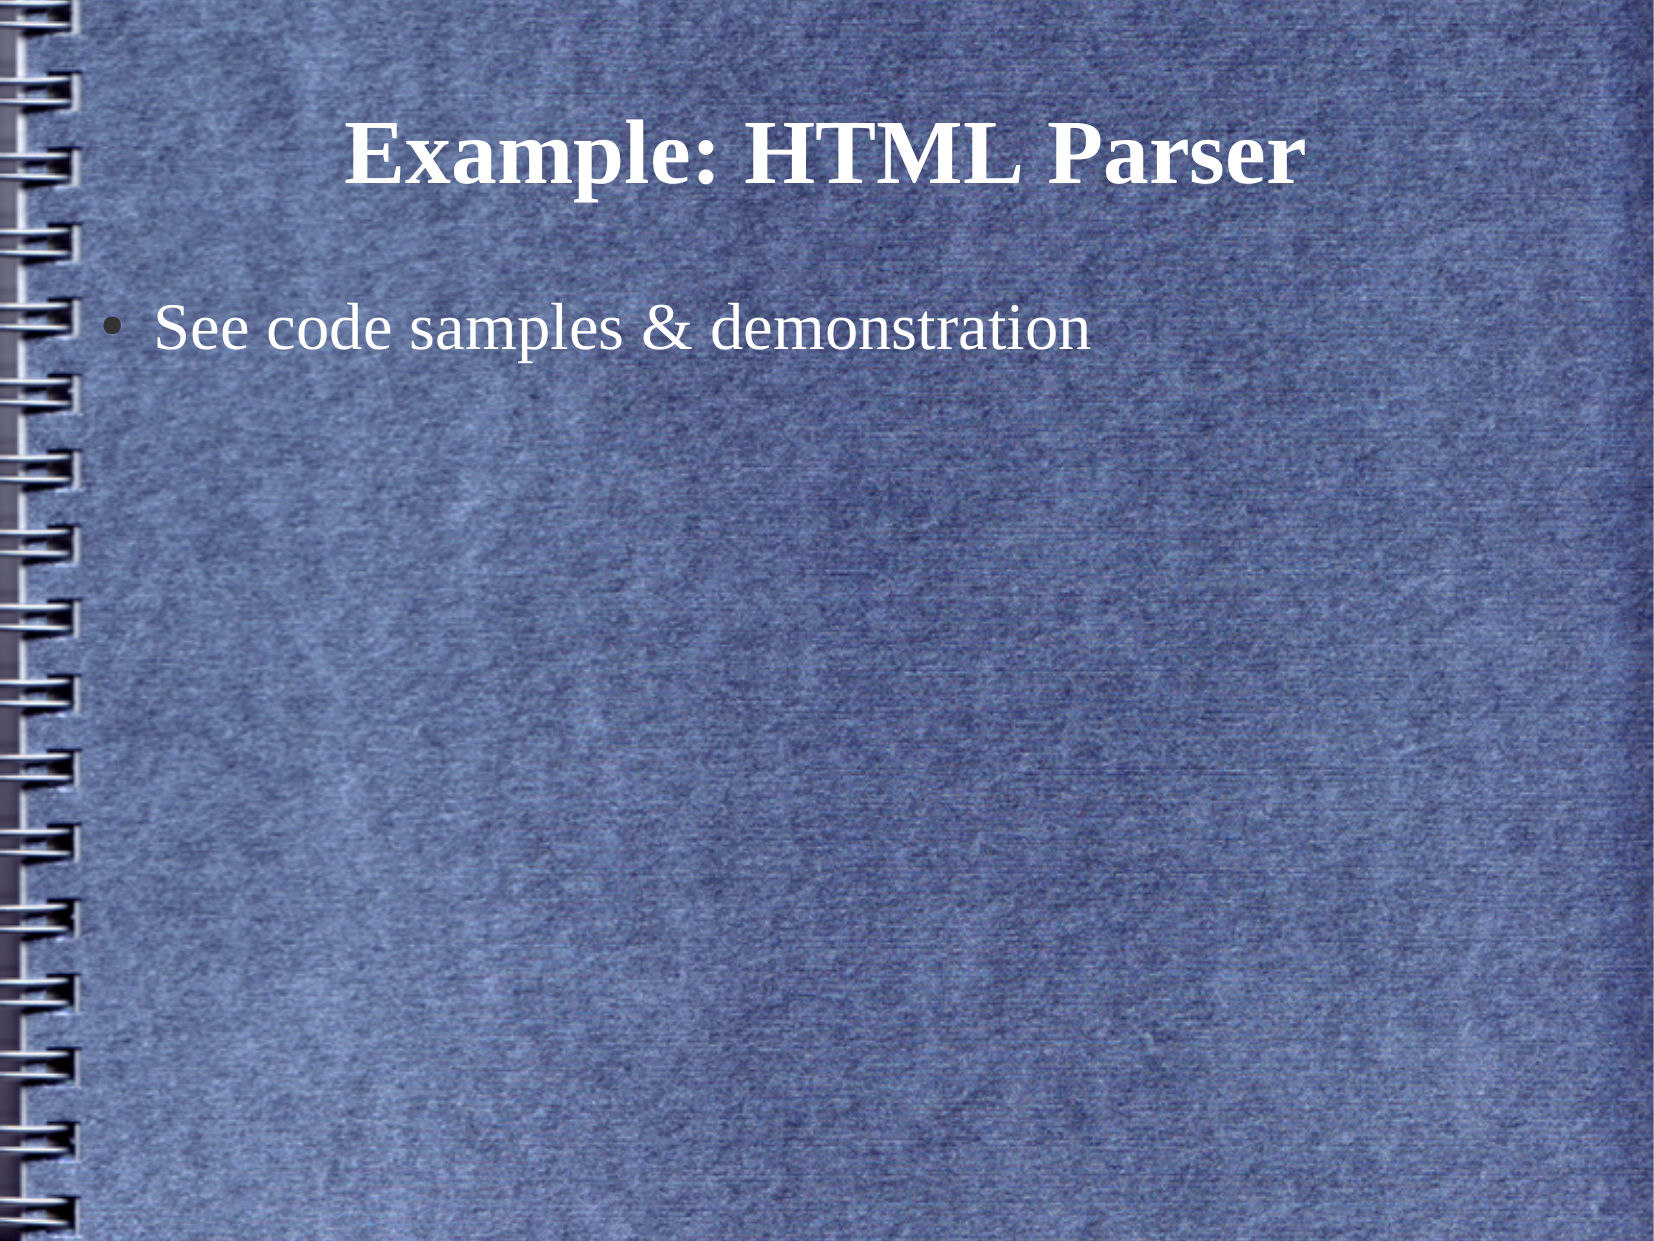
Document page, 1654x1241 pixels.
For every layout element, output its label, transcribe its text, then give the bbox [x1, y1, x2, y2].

picture [0, 0, 1654, 1241]
title Example: HTML Parser [82, 49, 1571, 257]
list See code samples & demonstration [82, 290, 1571, 1109]
